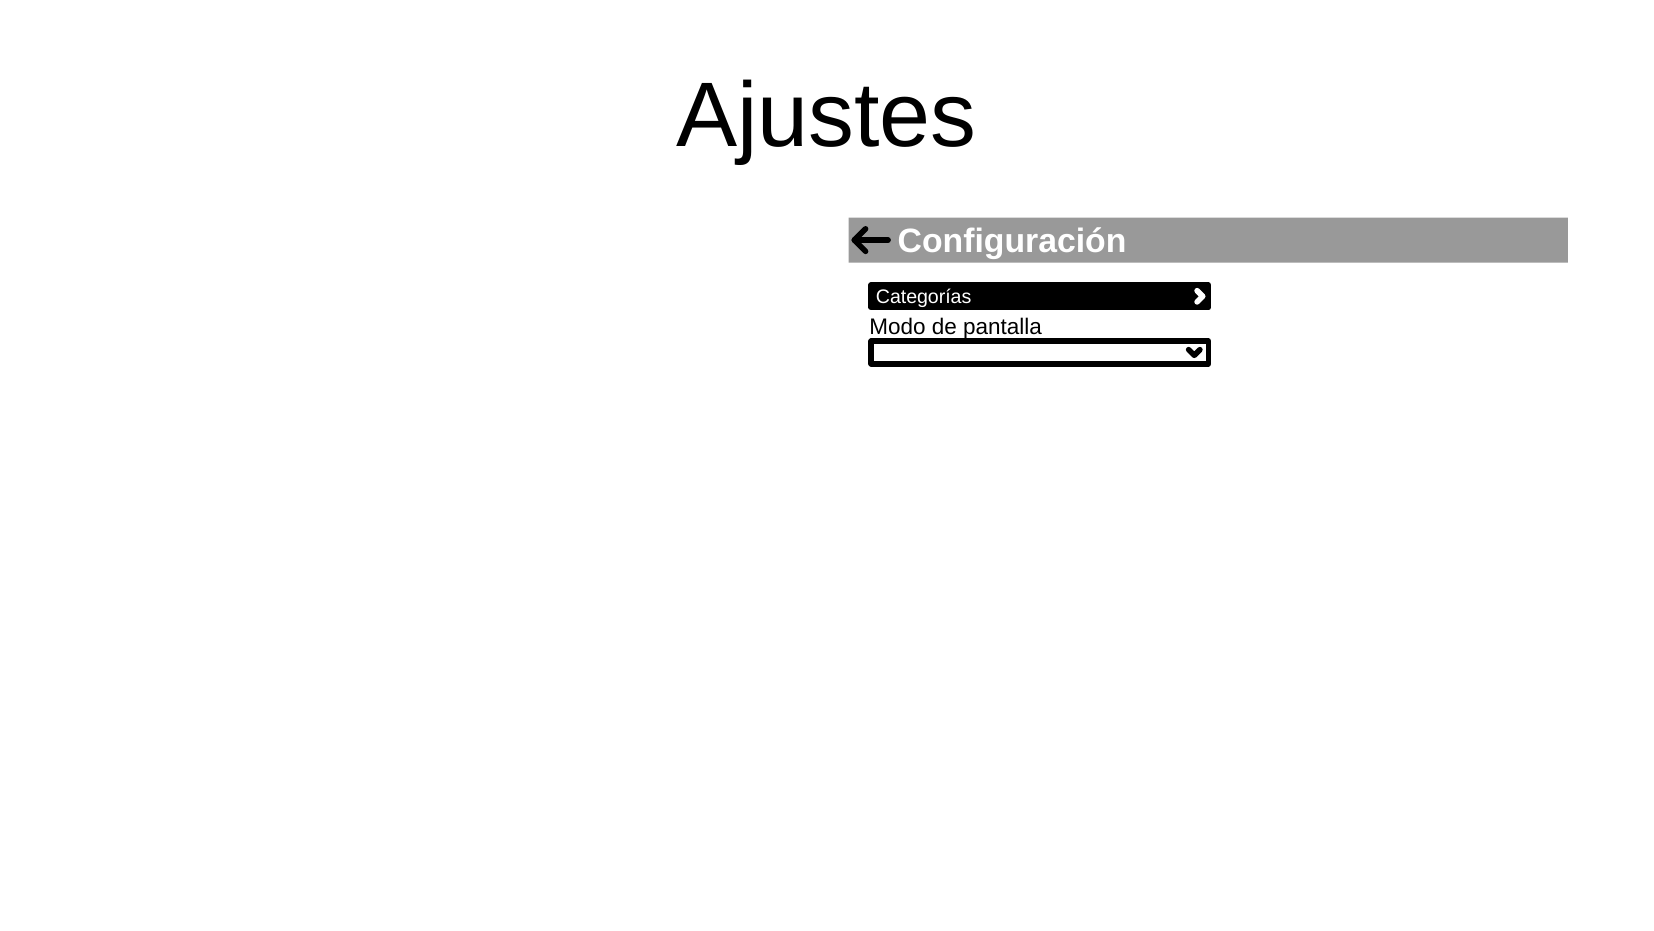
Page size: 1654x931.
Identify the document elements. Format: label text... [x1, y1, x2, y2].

title Ajustes [82, 37, 1571, 193]
picture [848, 217, 1568, 758]
